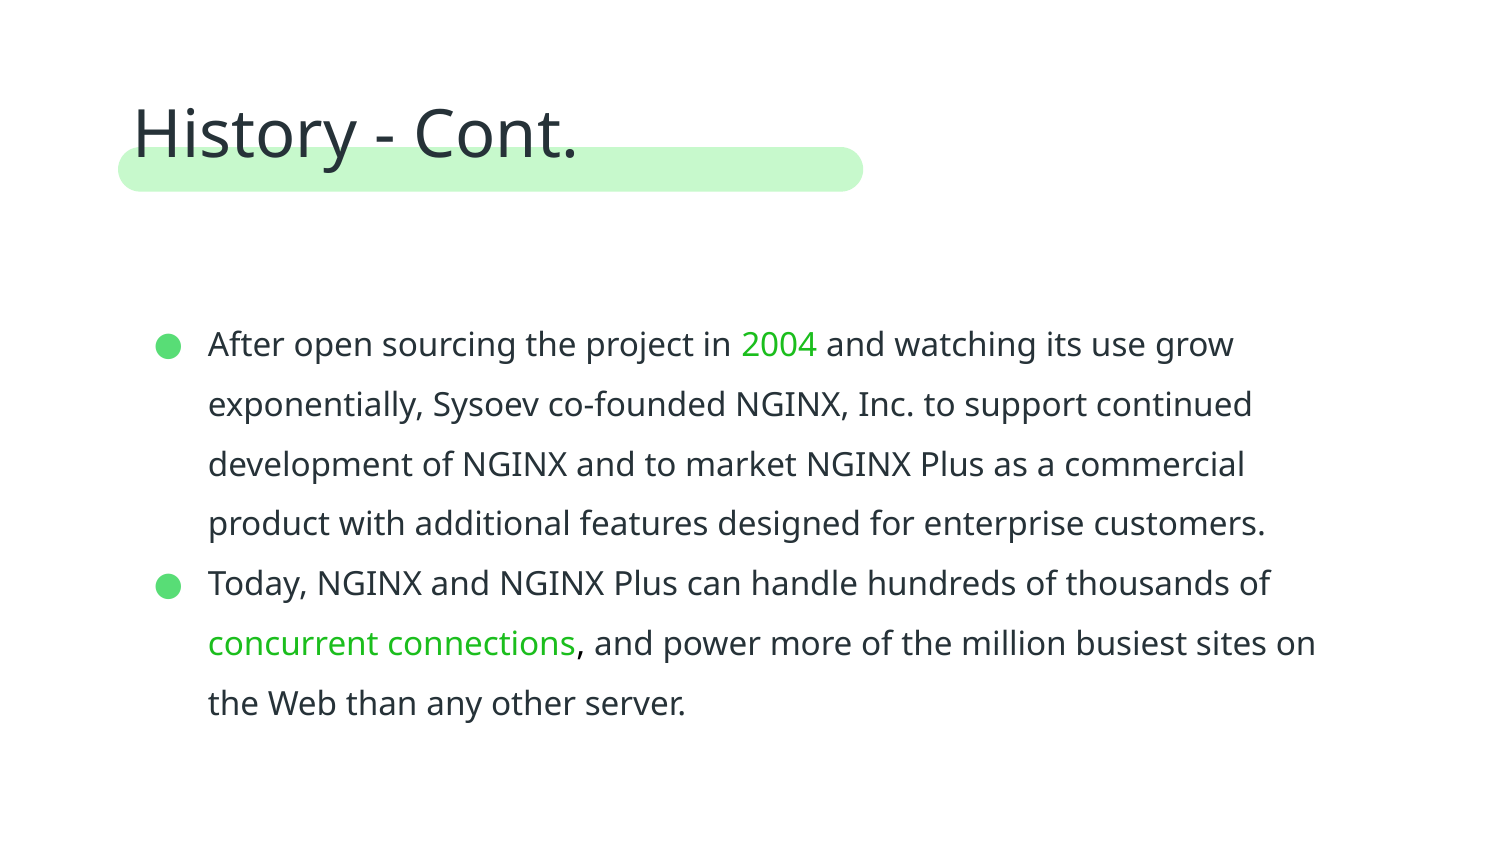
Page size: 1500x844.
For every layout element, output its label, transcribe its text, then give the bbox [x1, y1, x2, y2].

text_box [119, 177, 862, 192]
text_box After open sourcing the project in 2004 and watching its use grow exponentially, Sysoev co‑founded NGINX, Inc. to support continued development of NGINX and to market NGINX Plus as a commercial product with additional features designed for enterprise customers. Today, NGINX and NGINX Plus can handle hundreds of thousands of concurrent connections, and power more of the million busiest sites on the Web than any other server. [118, 287, 1352, 738]
text_box History - Cont. [118, 76, 1382, 177]
